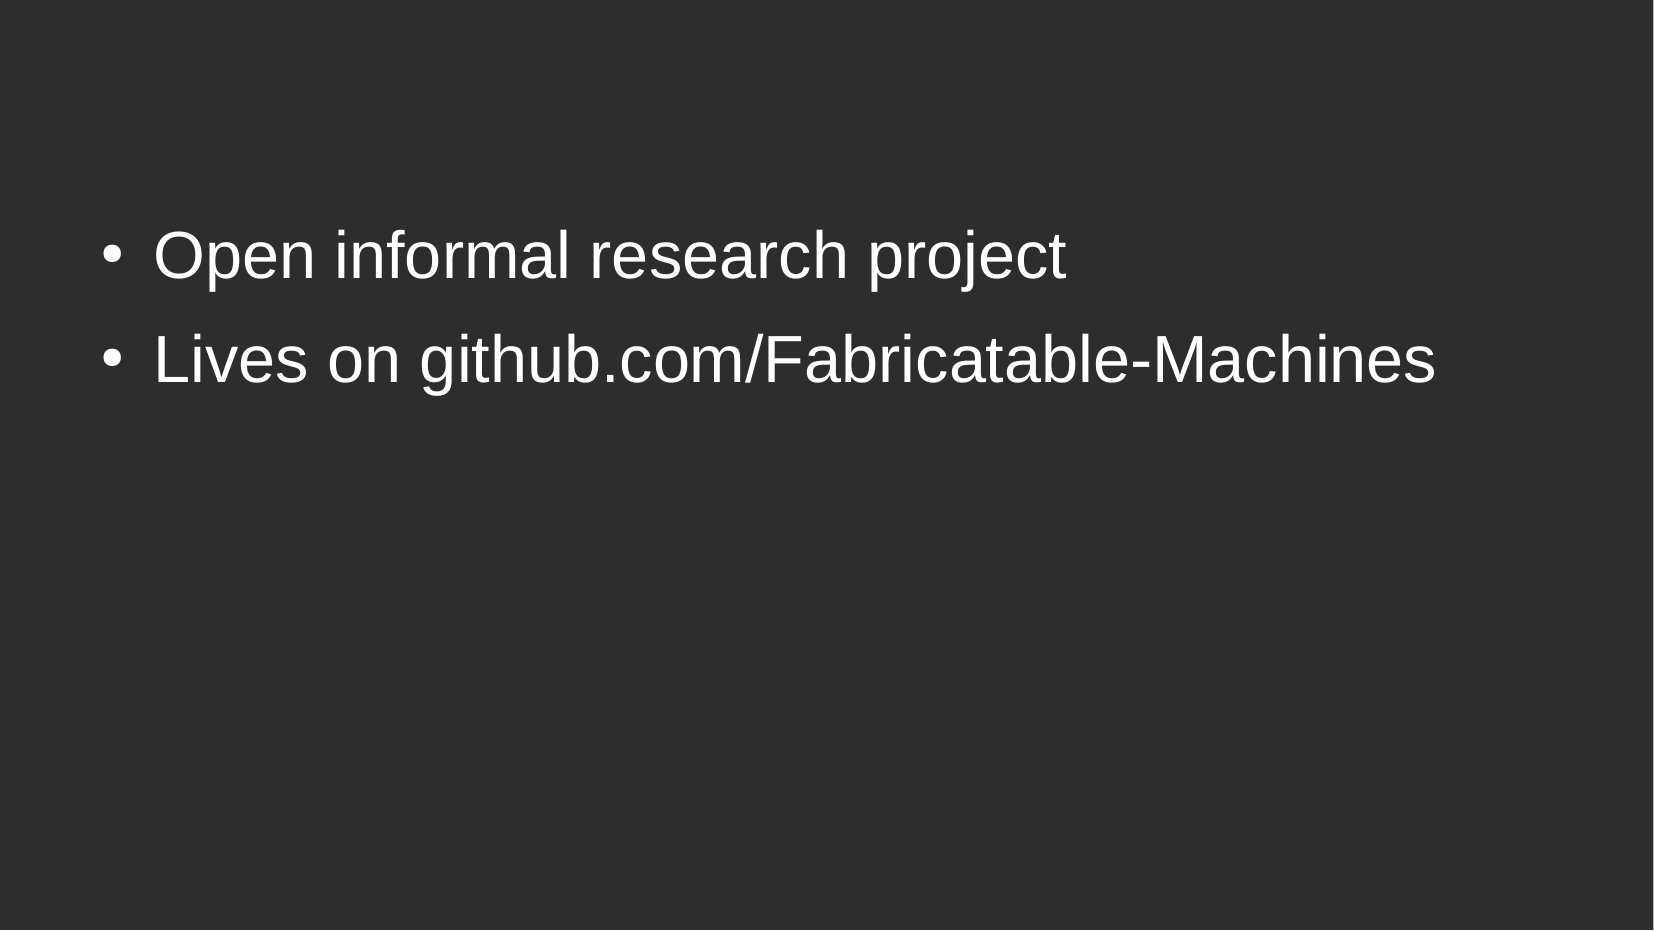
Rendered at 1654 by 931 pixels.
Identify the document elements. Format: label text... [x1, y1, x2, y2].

list Open informal research project Lives on github.com/Fabricatable-Machines [82, 217, 1571, 758]
